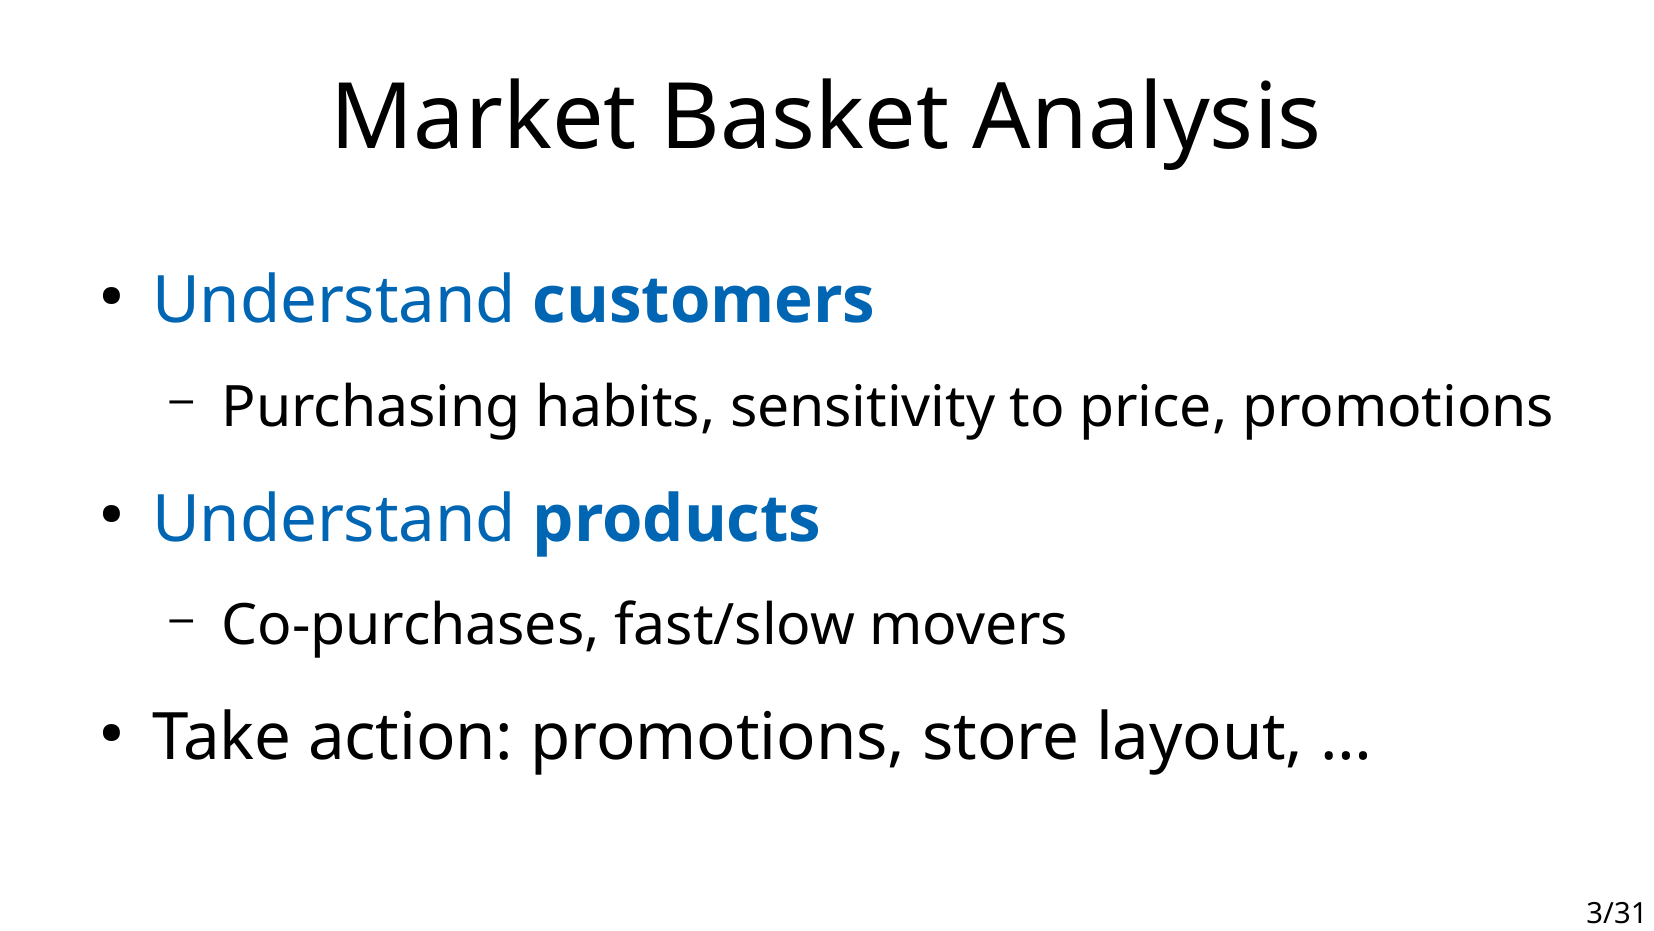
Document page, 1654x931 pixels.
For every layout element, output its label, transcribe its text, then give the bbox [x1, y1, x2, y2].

list Understand customers Purchasing habits, sensitivity to price, promotions Understand products Co-purchases, fast/slow movers Take action: promotions, store layout, … [82, 253, 1571, 793]
title Market Basket Analysis [82, 1, 1571, 226]
